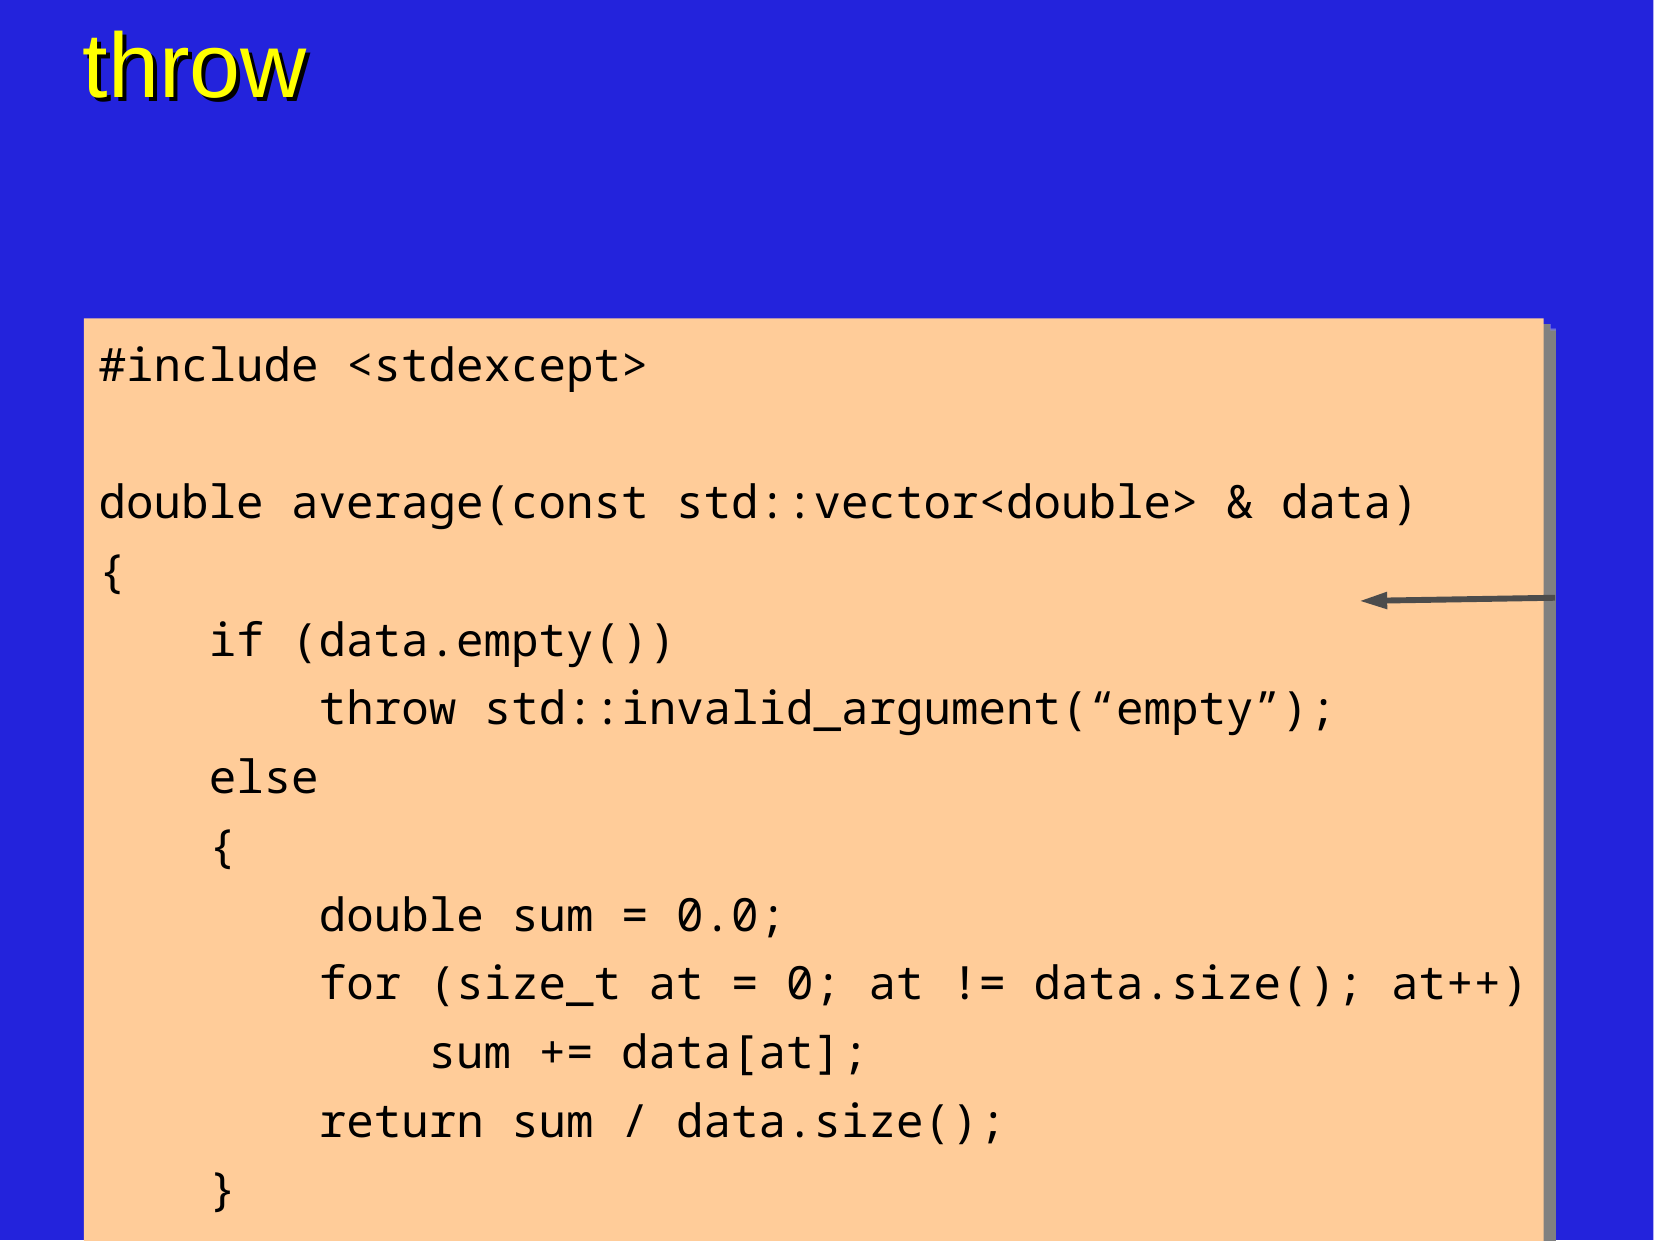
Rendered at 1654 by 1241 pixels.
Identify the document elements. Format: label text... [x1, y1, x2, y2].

text_box #include <stdexcept> double average(const std::vector<double> & data) { if (data.empty()) throw std::invalid_argument(“empty”); else { double sum = 0.0; for (size_t at = 0; at != data.size(); at++) sum += data[at]; return sum / data.size(); } } [83, 318, 1544, 1241]
title throw [82, 2, 1571, 130]
